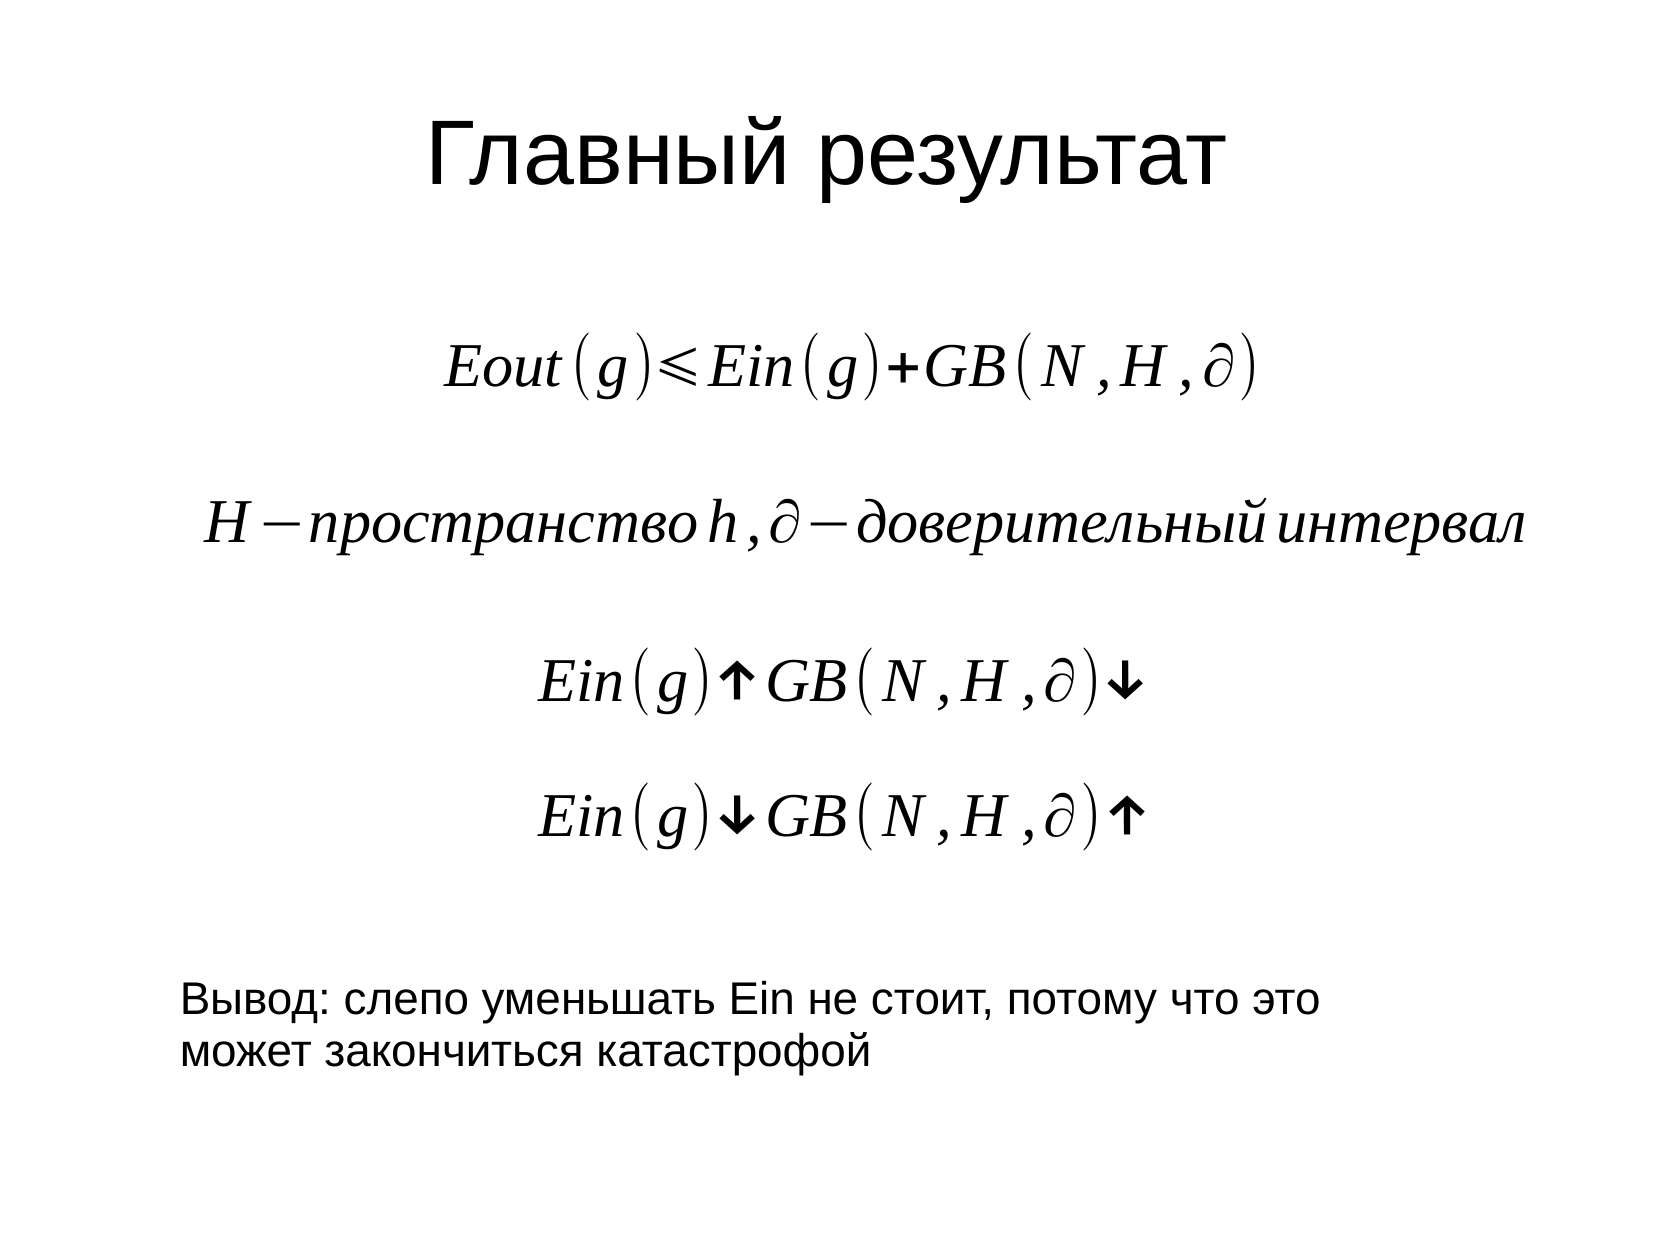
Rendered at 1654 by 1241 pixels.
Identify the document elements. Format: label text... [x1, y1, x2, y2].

chart [435, 330, 1266, 406]
chart [529, 645, 1156, 721]
text_box [450, 480, 1546, 579]
chart [529, 780, 1156, 856]
title Главный результат [82, 49, 1571, 257]
chart [195, 486, 1535, 556]
text_box Вывод: слепо уменьшать Ein не стоит, потому что это может закончиться катастрофой [165, 966, 1471, 1084]
